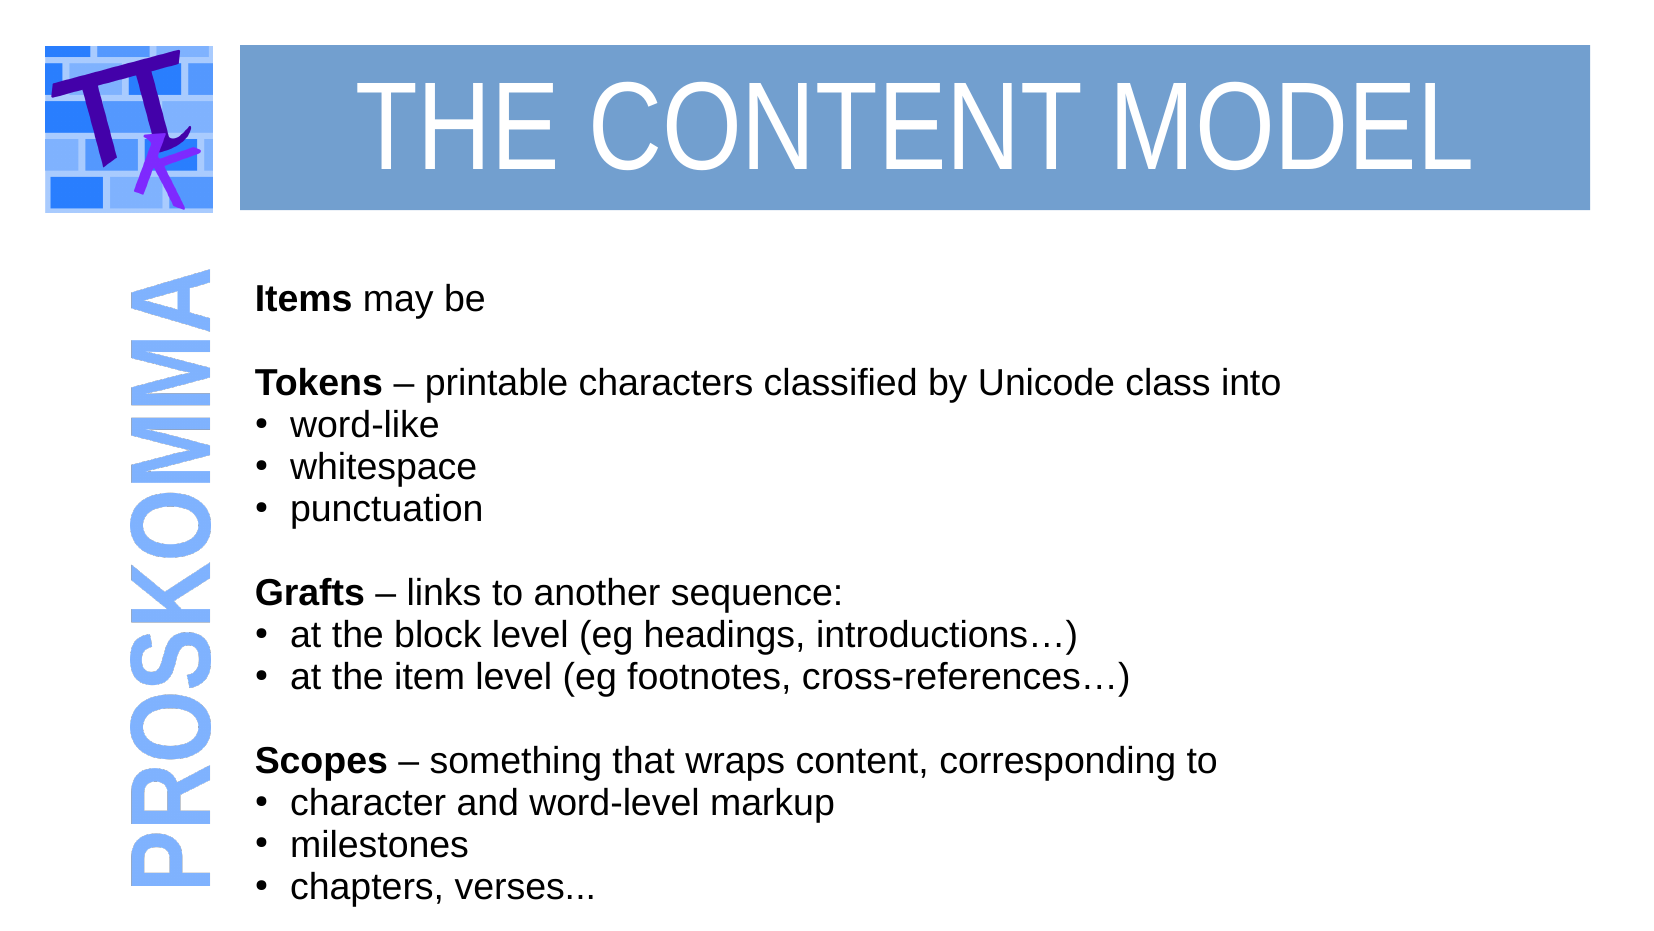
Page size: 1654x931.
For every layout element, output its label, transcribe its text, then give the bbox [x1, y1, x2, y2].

picture [130, 269, 211, 886]
text_box Items may be Tokens – printable characters classified by Unicode class into word-like whitespace punctuation Grafts – links to another sequence: at the block level (eg headings, introductions…) at the item level (eg footnotes, cross-references…) Scopes – something that wraps content, corresponding to character and word-level markup milestones chapters, verses... [240, 270, 1591, 915]
text_box THE CONTENT MODEL [240, 45, 1591, 211]
picture [45, 46, 213, 213]
